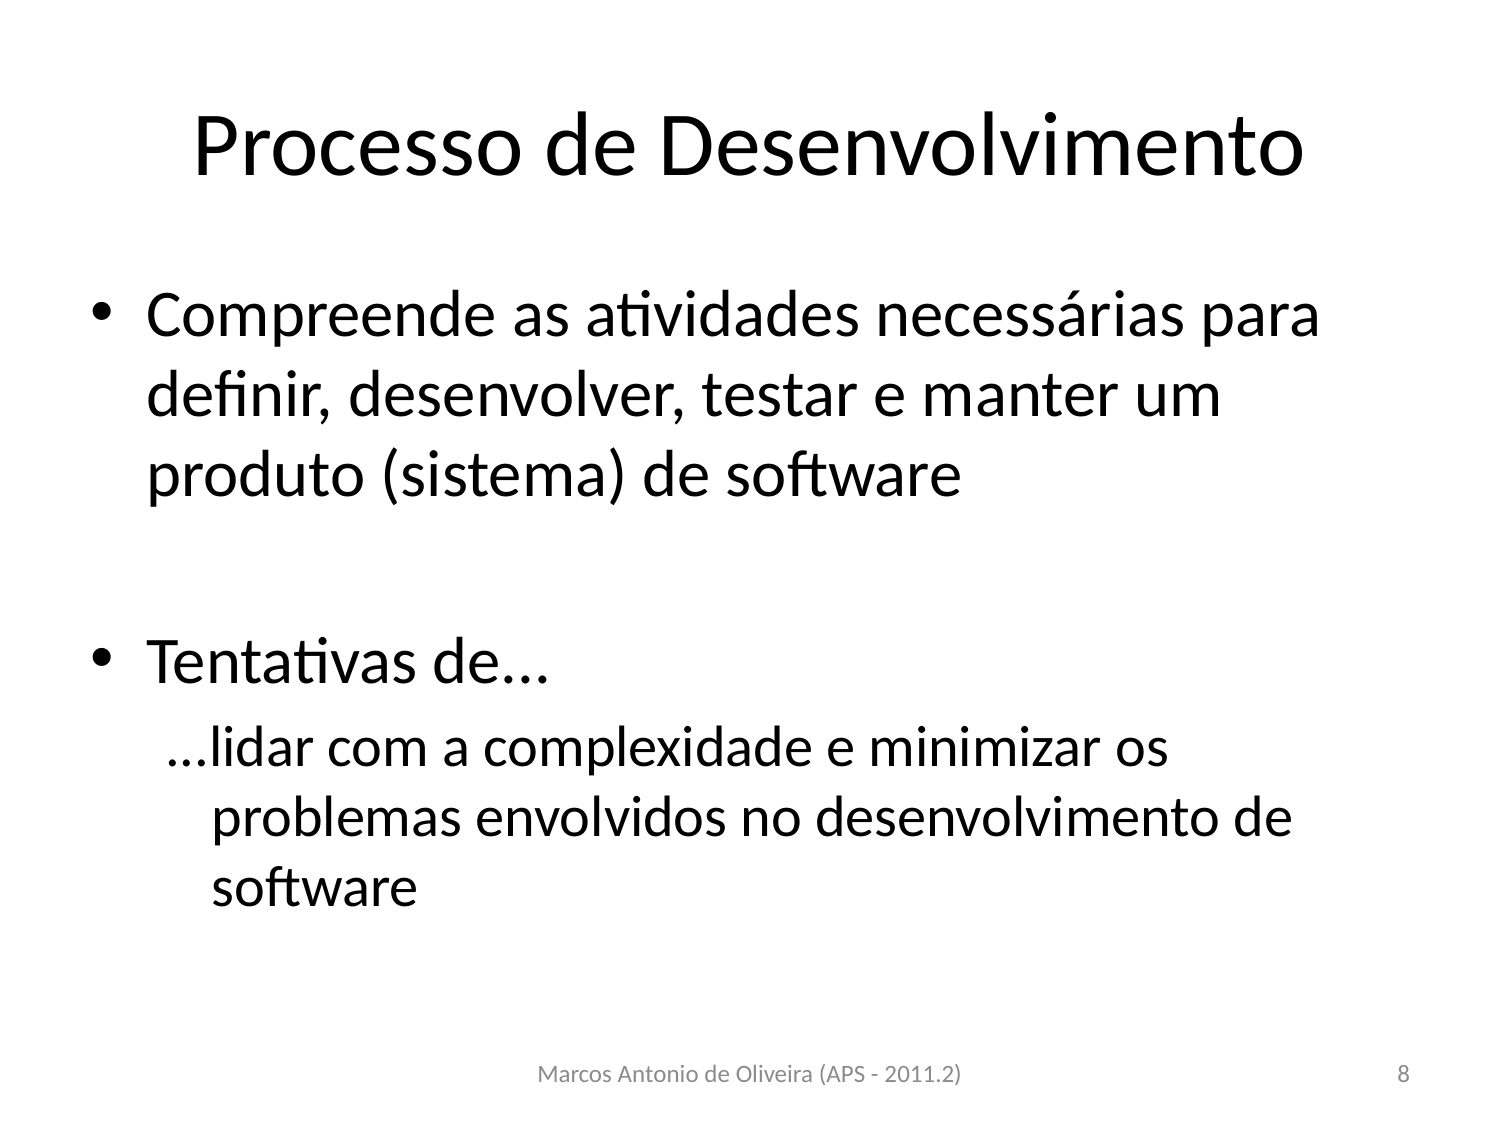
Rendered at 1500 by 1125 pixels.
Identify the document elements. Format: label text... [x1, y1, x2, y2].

footer Marcos Antonio de Oliveira (APS - 2011.2) [512, 1042, 988, 1103]
slide_number <número> [1074, 1042, 1425, 1103]
list Compreende as atividades necessárias para definir, desenvolver, testar e manter um produto (sistema) de software Tentativas de... ...lidar com a complexidade e minimizar os problemas envolvidos no desenvolvimento de software [75, 262, 1425, 1005]
title Processo de Desenvolvimento [75, 45, 1425, 233]
